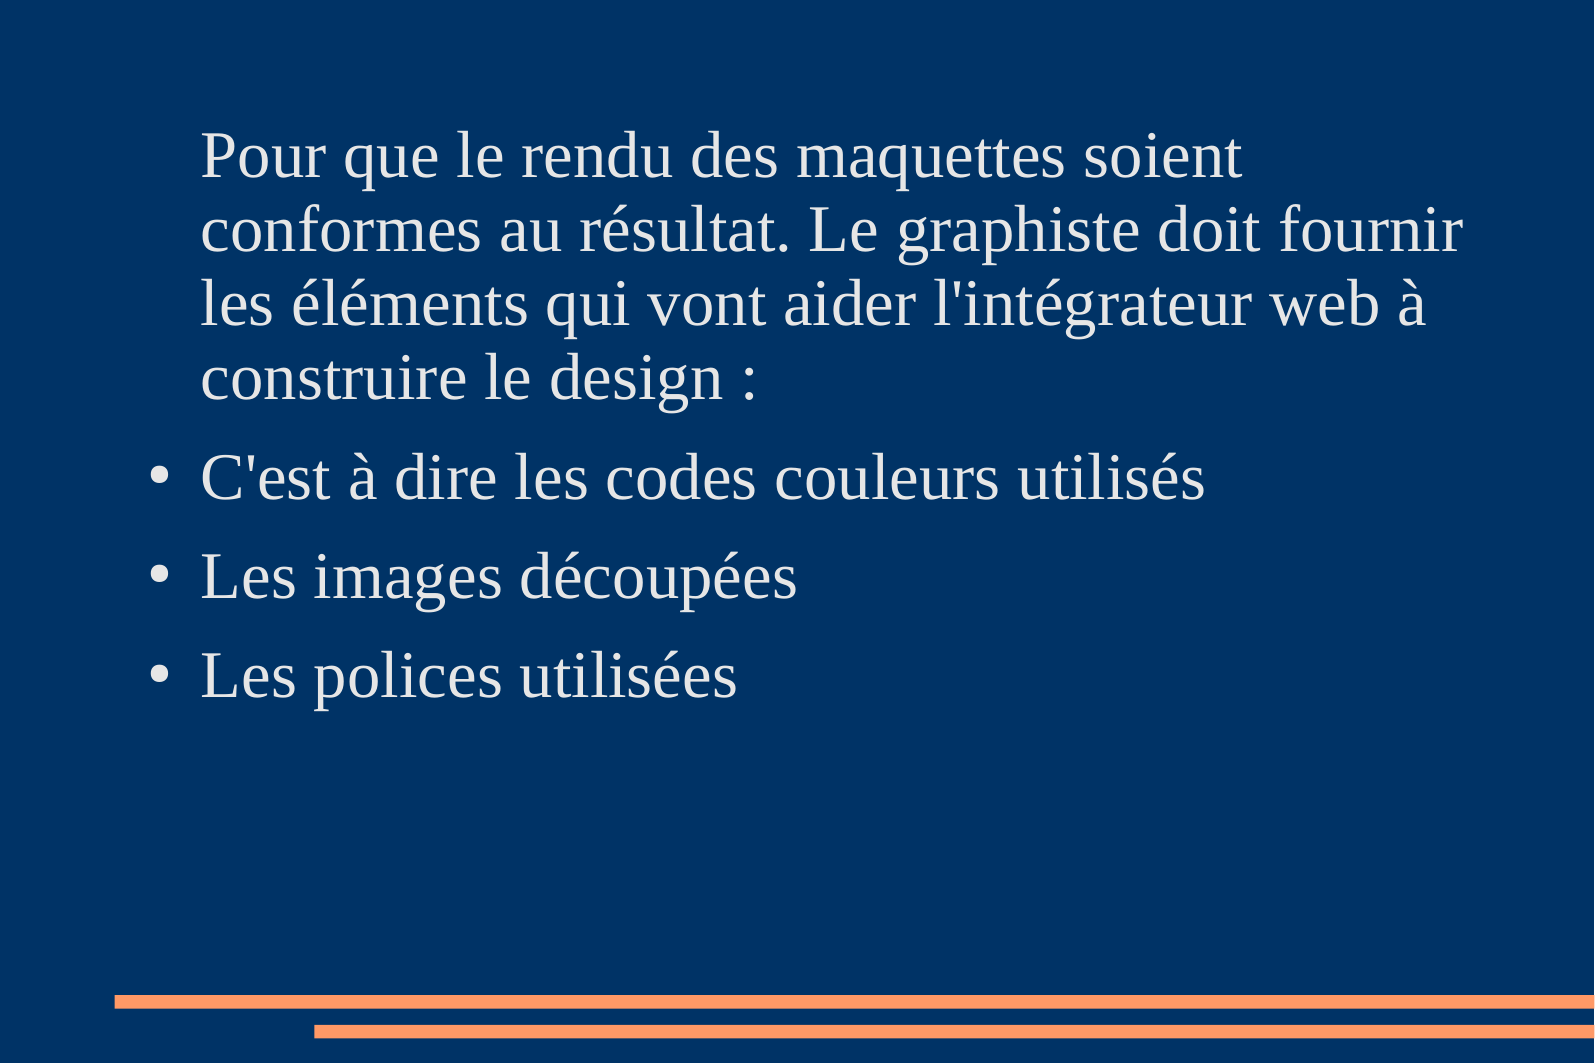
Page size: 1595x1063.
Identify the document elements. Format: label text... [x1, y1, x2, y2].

list Pour que le rendu des maquettes soient conformes au résultat. Le graphiste doit fournir les éléments qui vont aider l'intégrateur web à construire le design : C'est à dire les codes couleurs utilisés Les images découpées Les polices utilisées [129, 118, 1518, 813]
